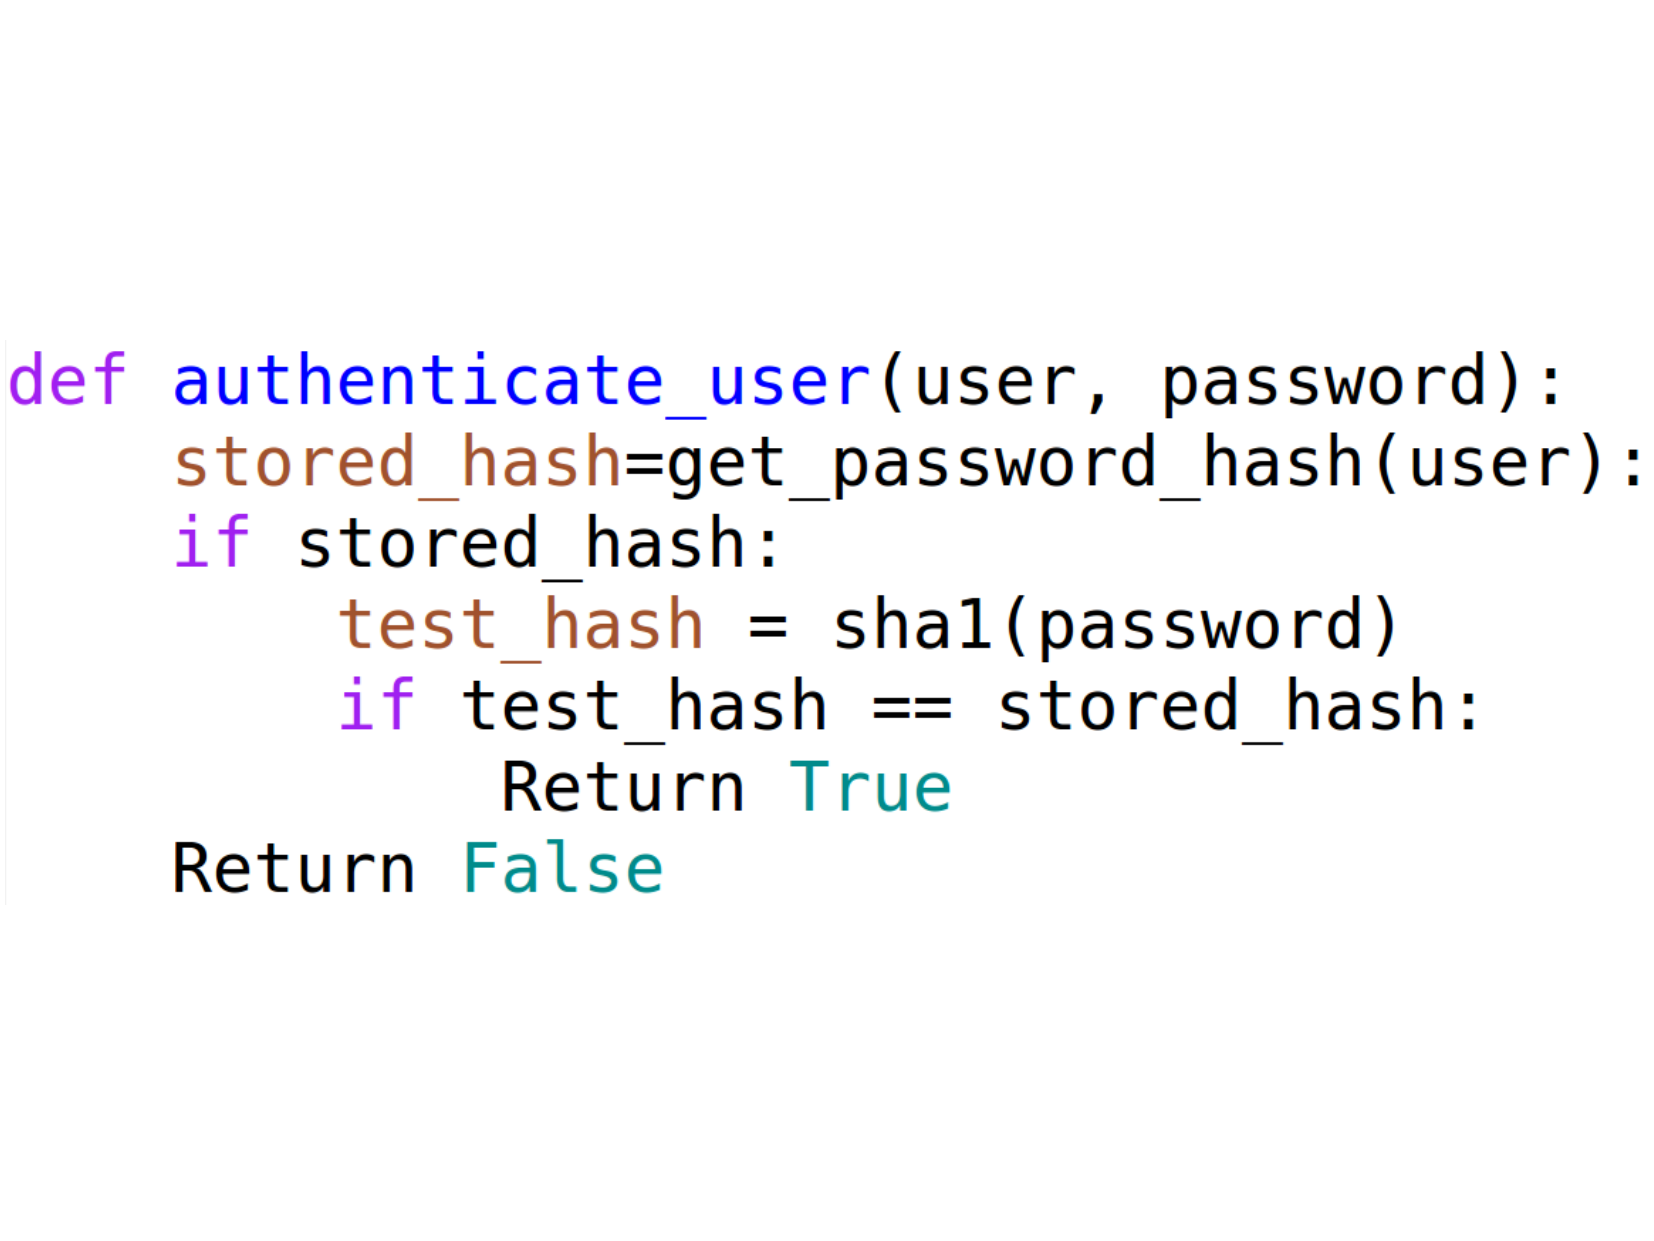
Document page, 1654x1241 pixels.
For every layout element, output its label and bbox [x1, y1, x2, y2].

picture [5, 340, 1654, 905]
